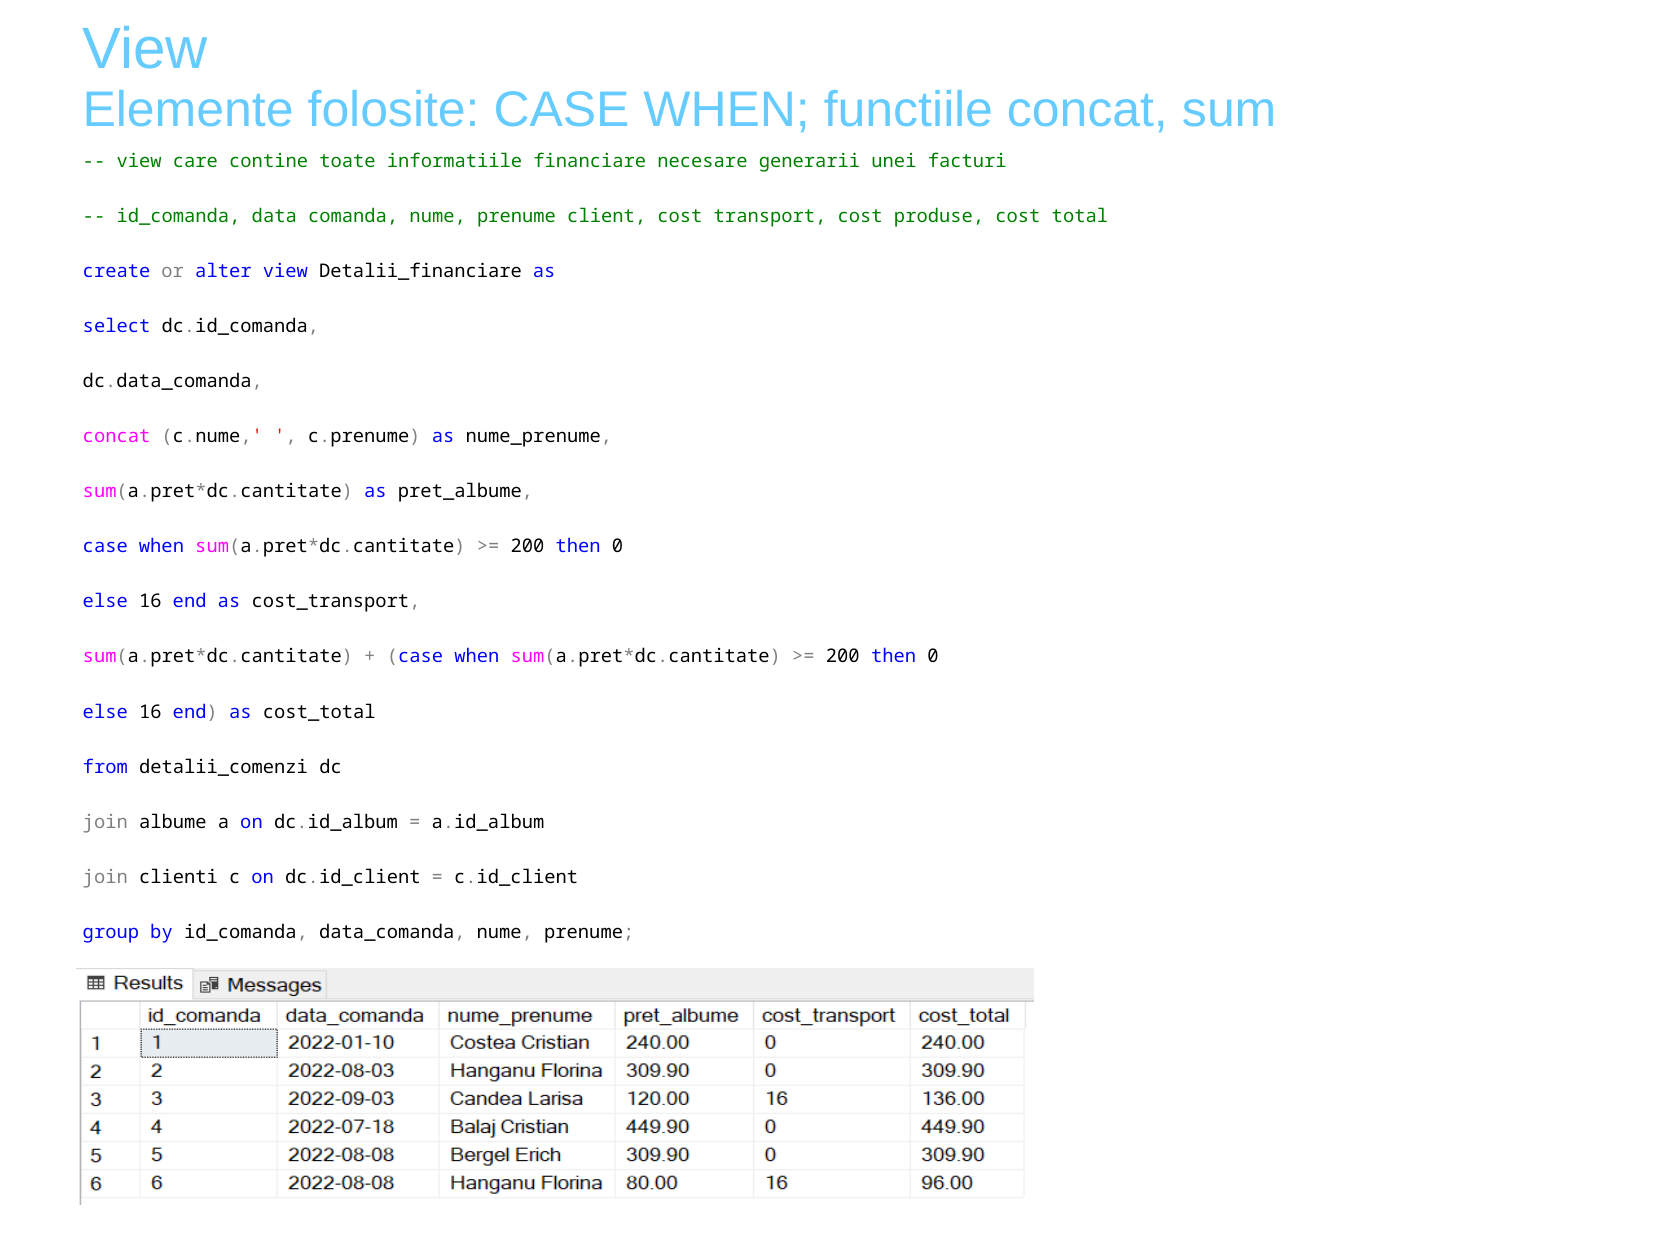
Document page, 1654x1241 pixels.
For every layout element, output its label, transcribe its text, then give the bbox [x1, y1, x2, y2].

picture [76, 968, 1034, 1205]
list -- view care contine toate informatiile financiare necesare generarii unei facturi -- id_comanda, data comanda, nume, prenume client, cost transport, cost produse, cost total create or alter view Detalii_financiare as select dc.id_comanda, dc.data_comanda, concat (c.nume,' ', c.prenume) as nume_prenume, sum(a.pret*dc.cantitate) as pret_albume, case when sum(a.pret*dc.cantitate) >= 200 then 0 else 16 end as cost_transport, sum(a.pret*dc.cantitate) + (case when sum(a.pret*dc.cantitate) >= 200 then 0 else 16 end) as cost_total from detalii_comenzi dc join albume a on dc.id_album = a.id_album join clienti c on dc.id_client = c.id_client group by id_comanda, data_comanda, nume, prenume; select * from Detalii_financiare [82, 147, 1565, 944]
title View Elemente folosite: CASE WHEN; functiile concat, sum [82, 16, 1565, 137]
